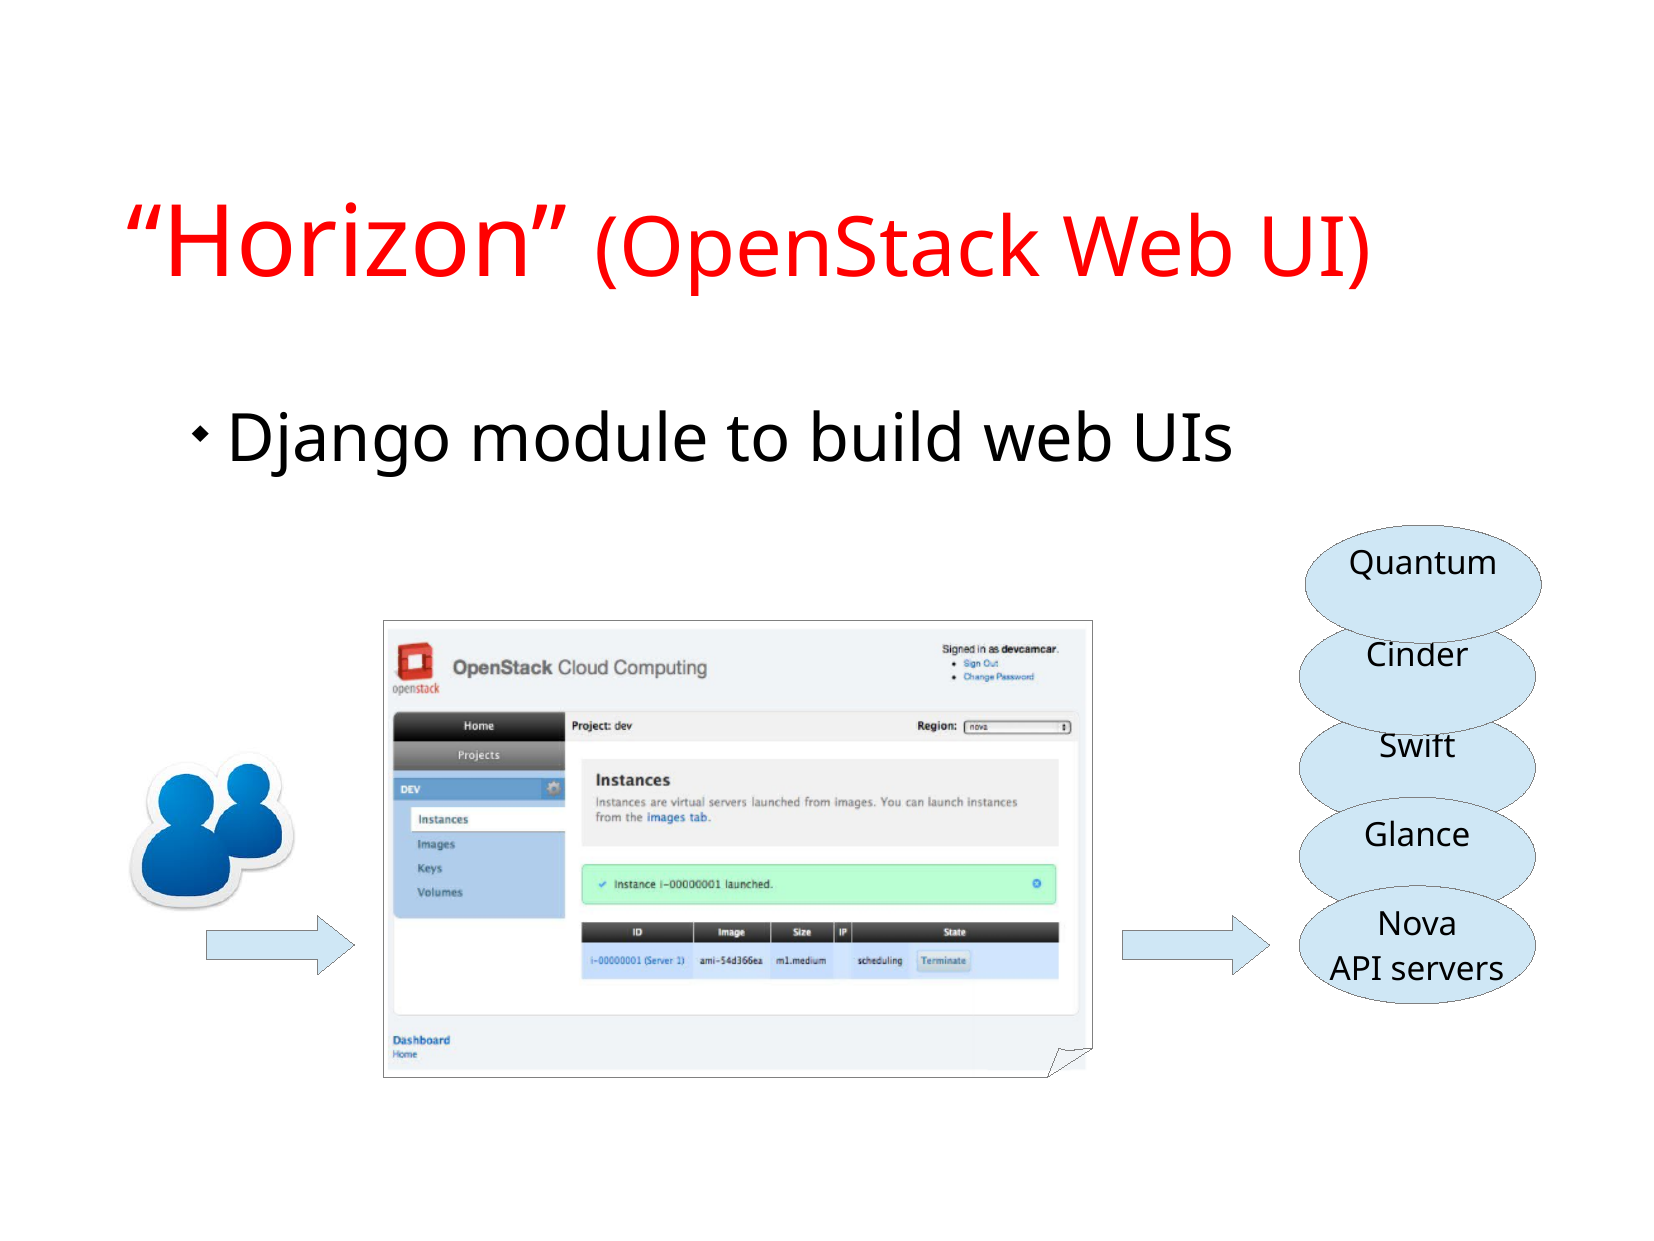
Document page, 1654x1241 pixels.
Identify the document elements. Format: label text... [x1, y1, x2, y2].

text_box Django module to build web UIs [177, 382, 1536, 476]
text_box Glance [1299, 797, 1536, 901]
text_box Cinder [1299, 629, 1536, 736]
text_box Nova API servers [1299, 885, 1536, 1004]
text_box [1122, 915, 1270, 975]
picture [384, 621, 1093, 1078]
text_box Quantum [1305, 525, 1542, 644]
text_box Cinder [1420, 650, 1430, 664]
title “Horizon” (OpenStack Web UI) [118, 147, 1595, 325]
text_box [206, 915, 355, 975]
picture [127, 747, 296, 916]
text_box Swift [1299, 722, 1536, 812]
